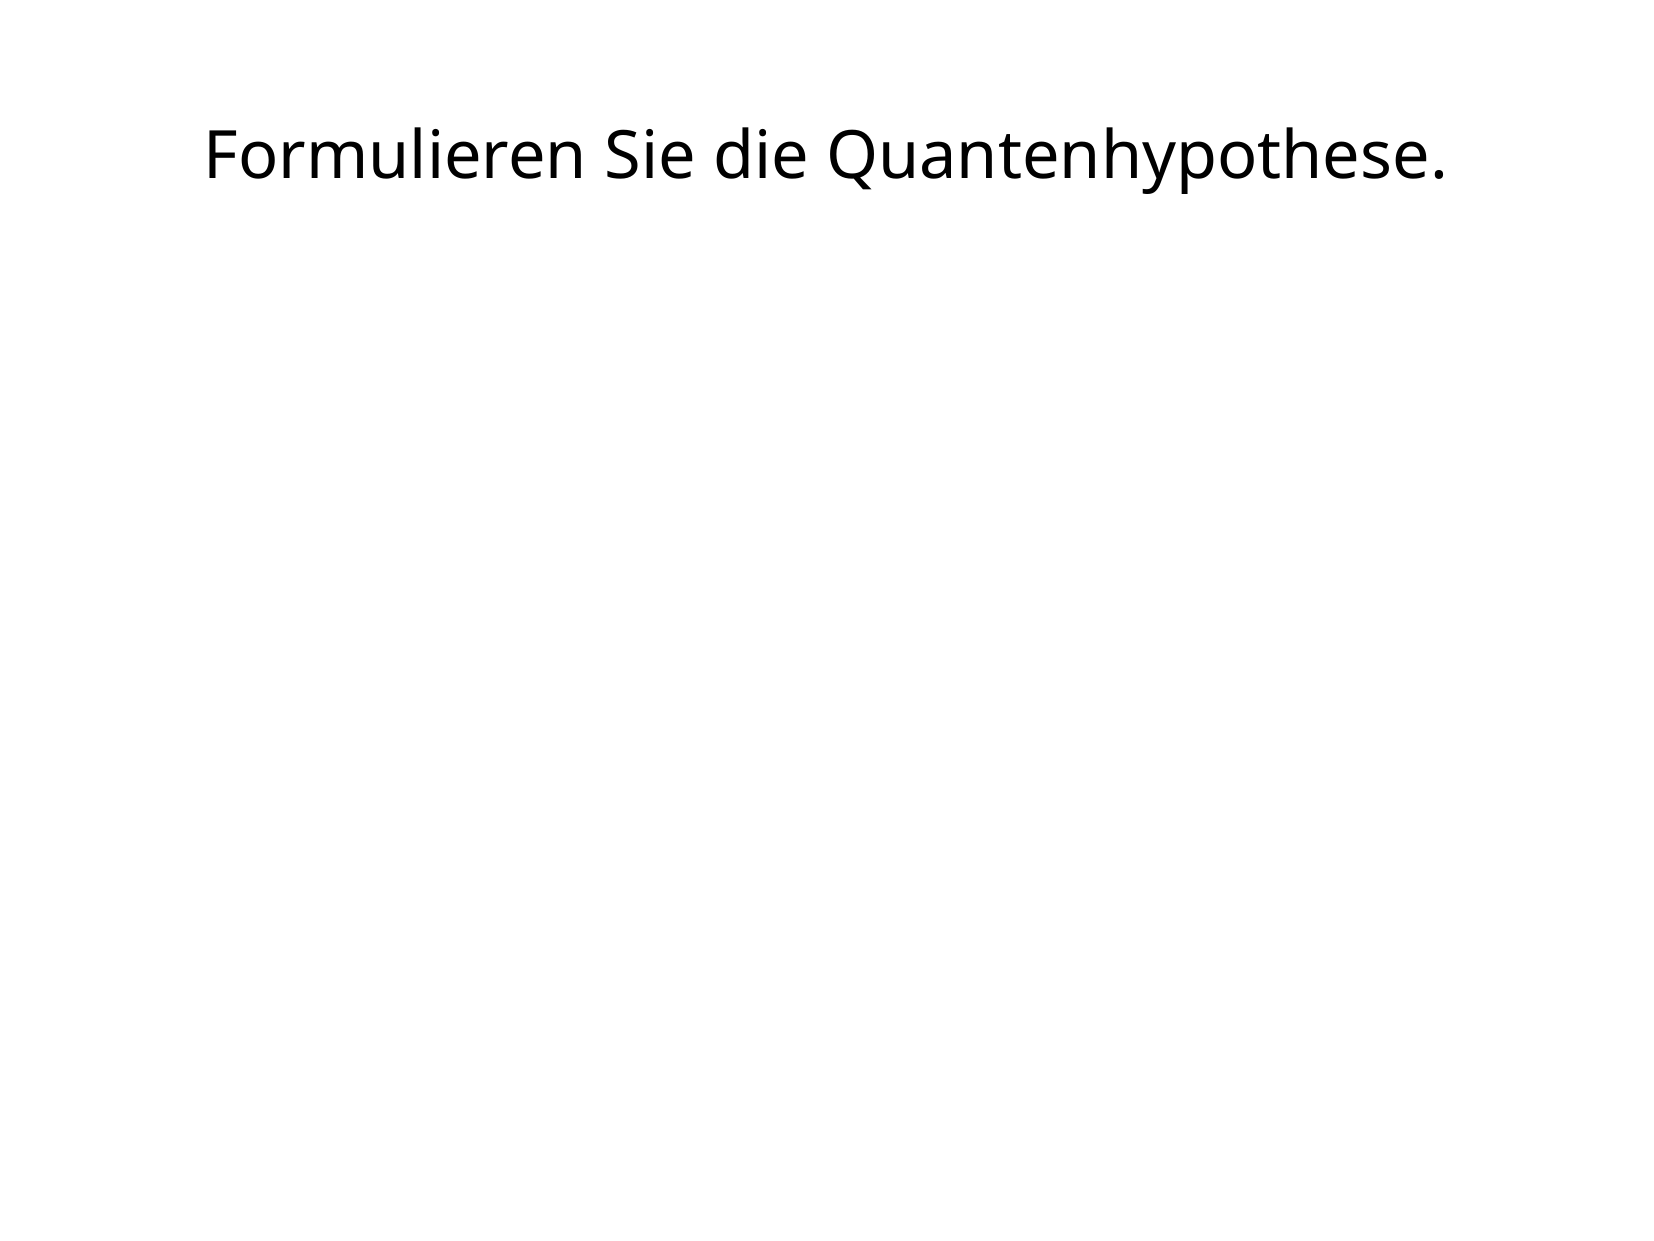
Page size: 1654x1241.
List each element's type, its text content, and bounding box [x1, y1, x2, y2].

title Formulieren Sie die Quantenhypothese. [82, 49, 1571, 257]
